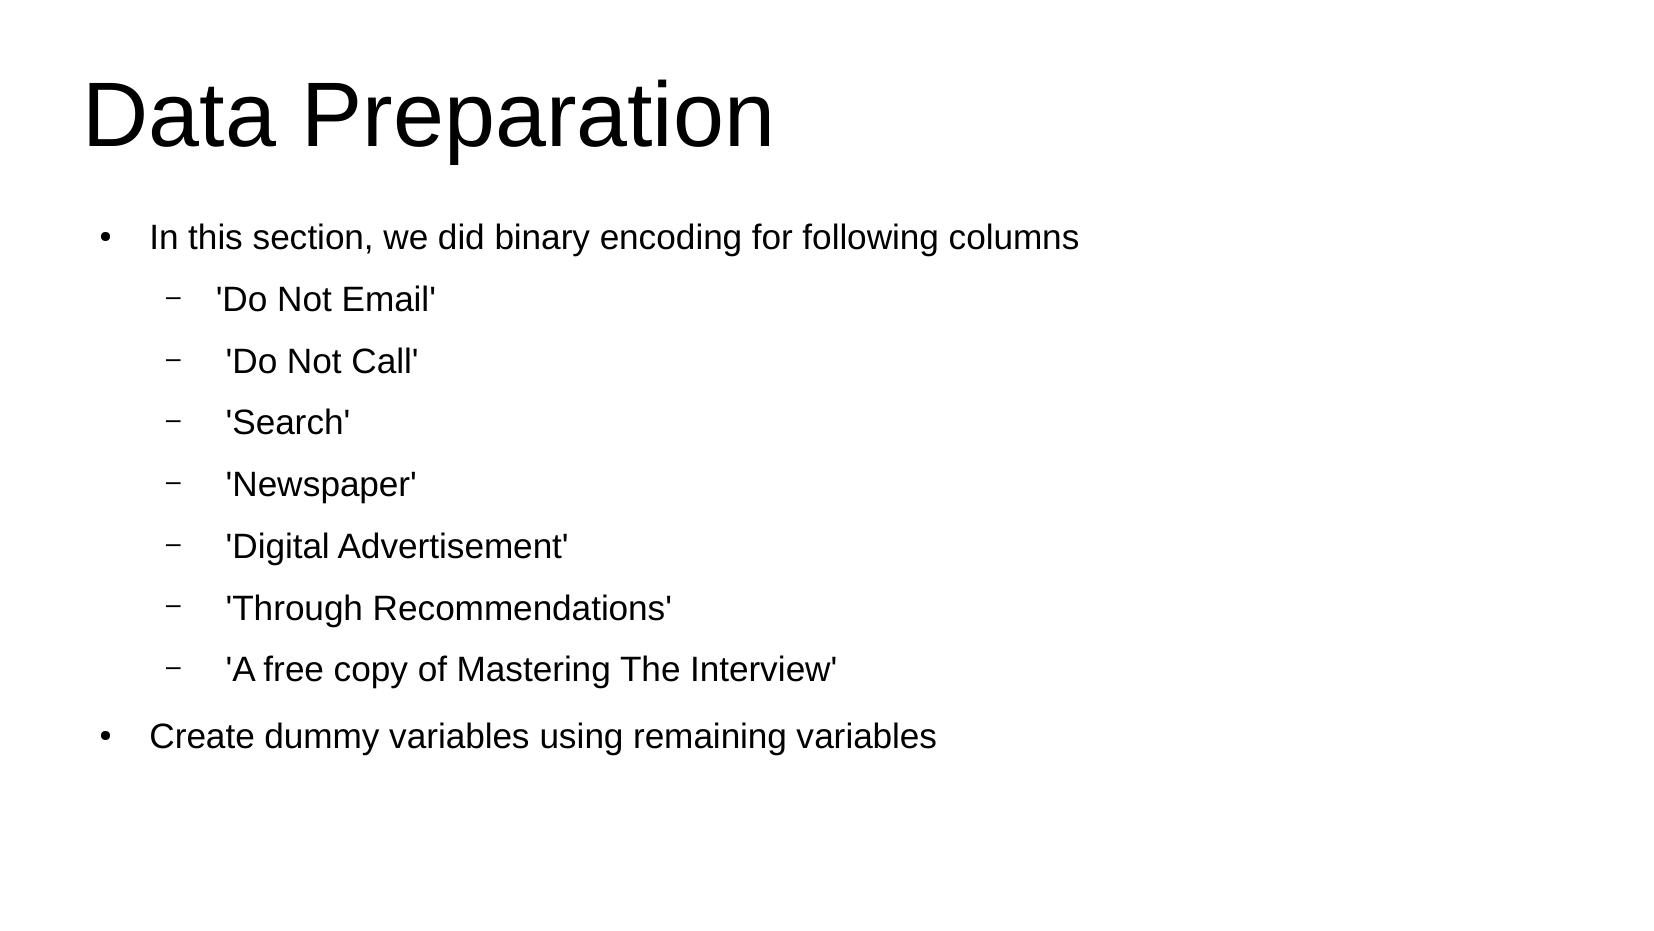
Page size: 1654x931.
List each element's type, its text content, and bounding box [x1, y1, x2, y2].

title Data Preparation [82, 37, 1571, 193]
list In this section, we did binary encoding for following columns 'Do Not Email' 'Do Not Call' 'Search' 'Newspaper' 'Digital Advertisement' 'Through Recommendations' 'A free copy of Mastering The Interview' Create dummy variables using remaining variables [82, 217, 1571, 758]
